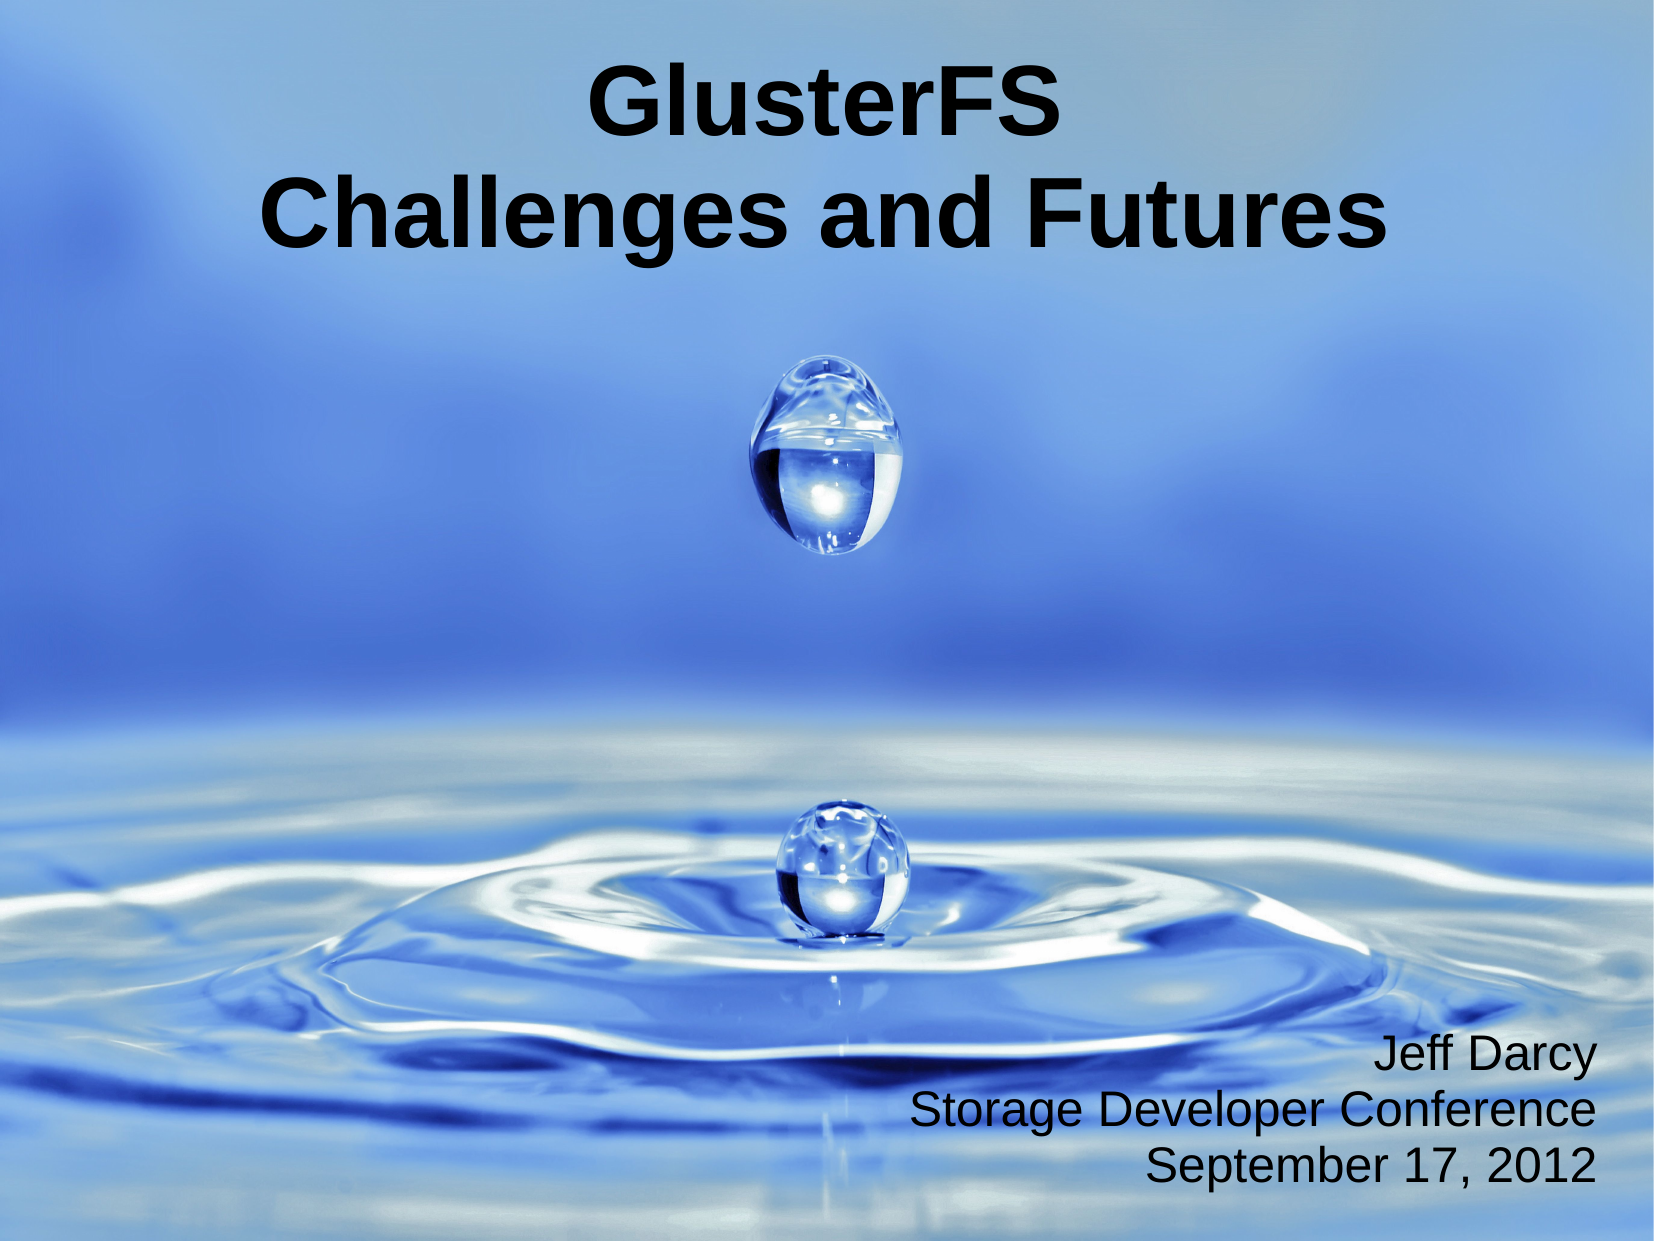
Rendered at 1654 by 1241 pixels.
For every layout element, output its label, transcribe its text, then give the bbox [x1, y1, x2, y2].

picture [0, 0, 1654, 1241]
text_box Jeff Darcy Storage Developer Conference September 17, 2012 [787, 1017, 1613, 1201]
text_box GlusterFS Challenges and Futures [37, 37, 1613, 276]
